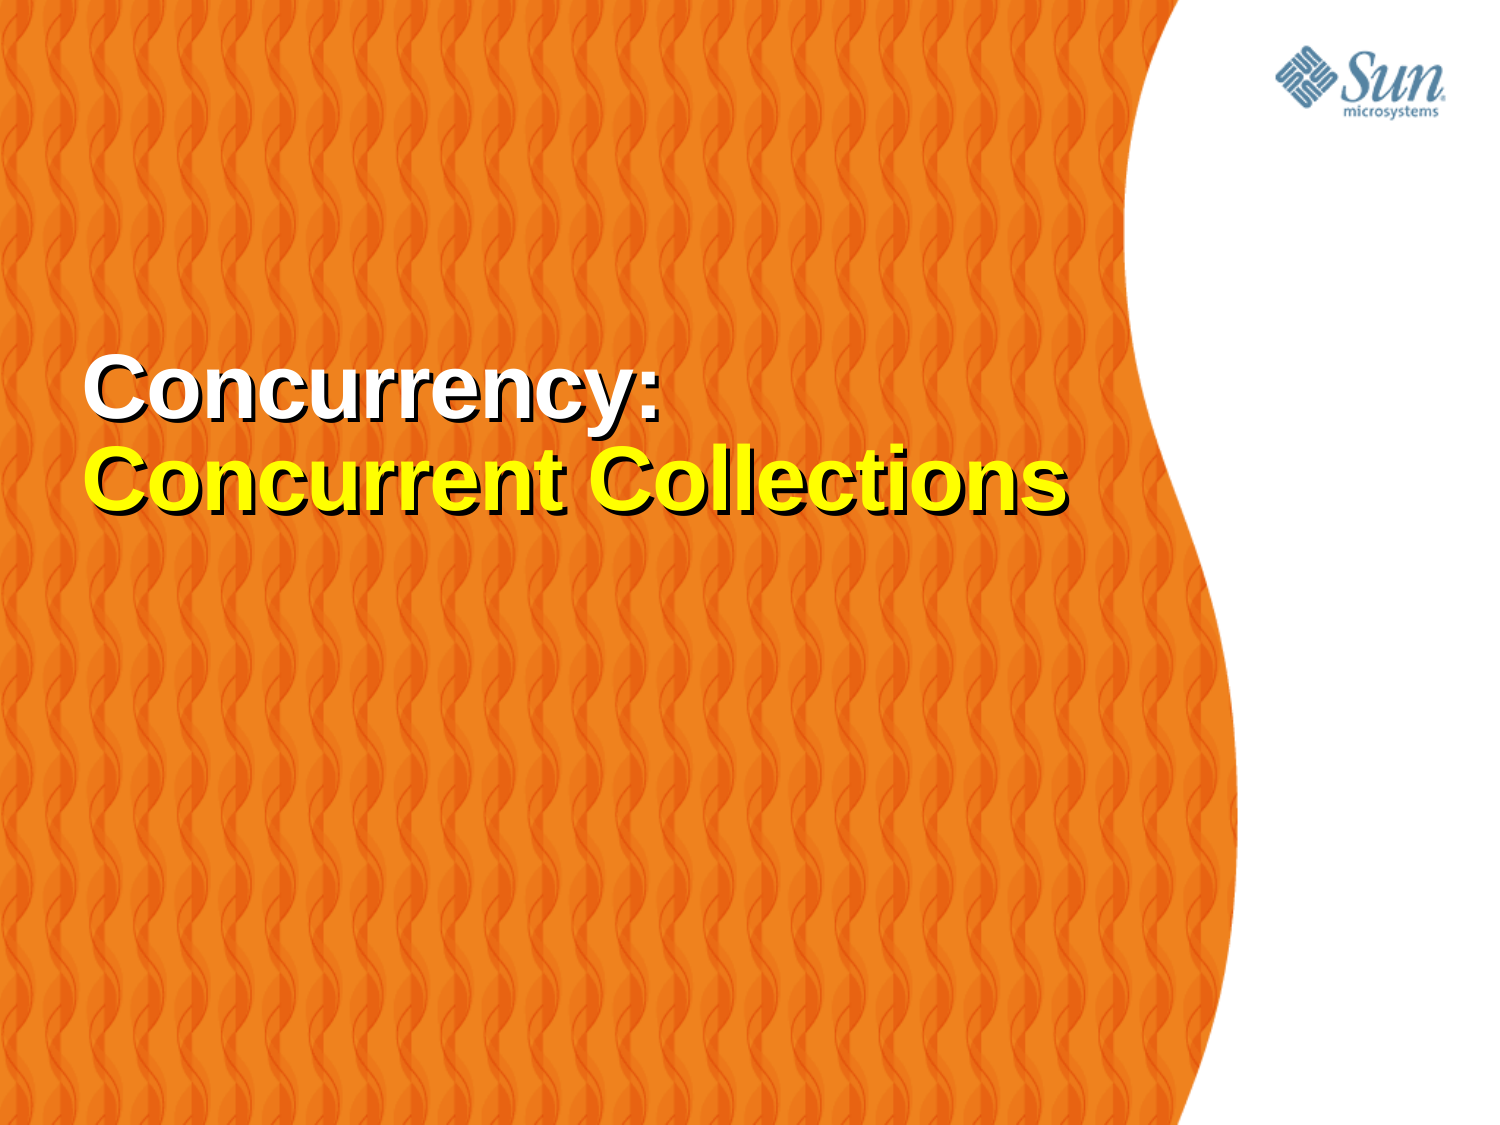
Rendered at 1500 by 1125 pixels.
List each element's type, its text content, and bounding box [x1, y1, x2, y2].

title Concurrency: Concurrent Collections [81, 149, 1283, 857]
picture [0, 0, 1500, 1125]
